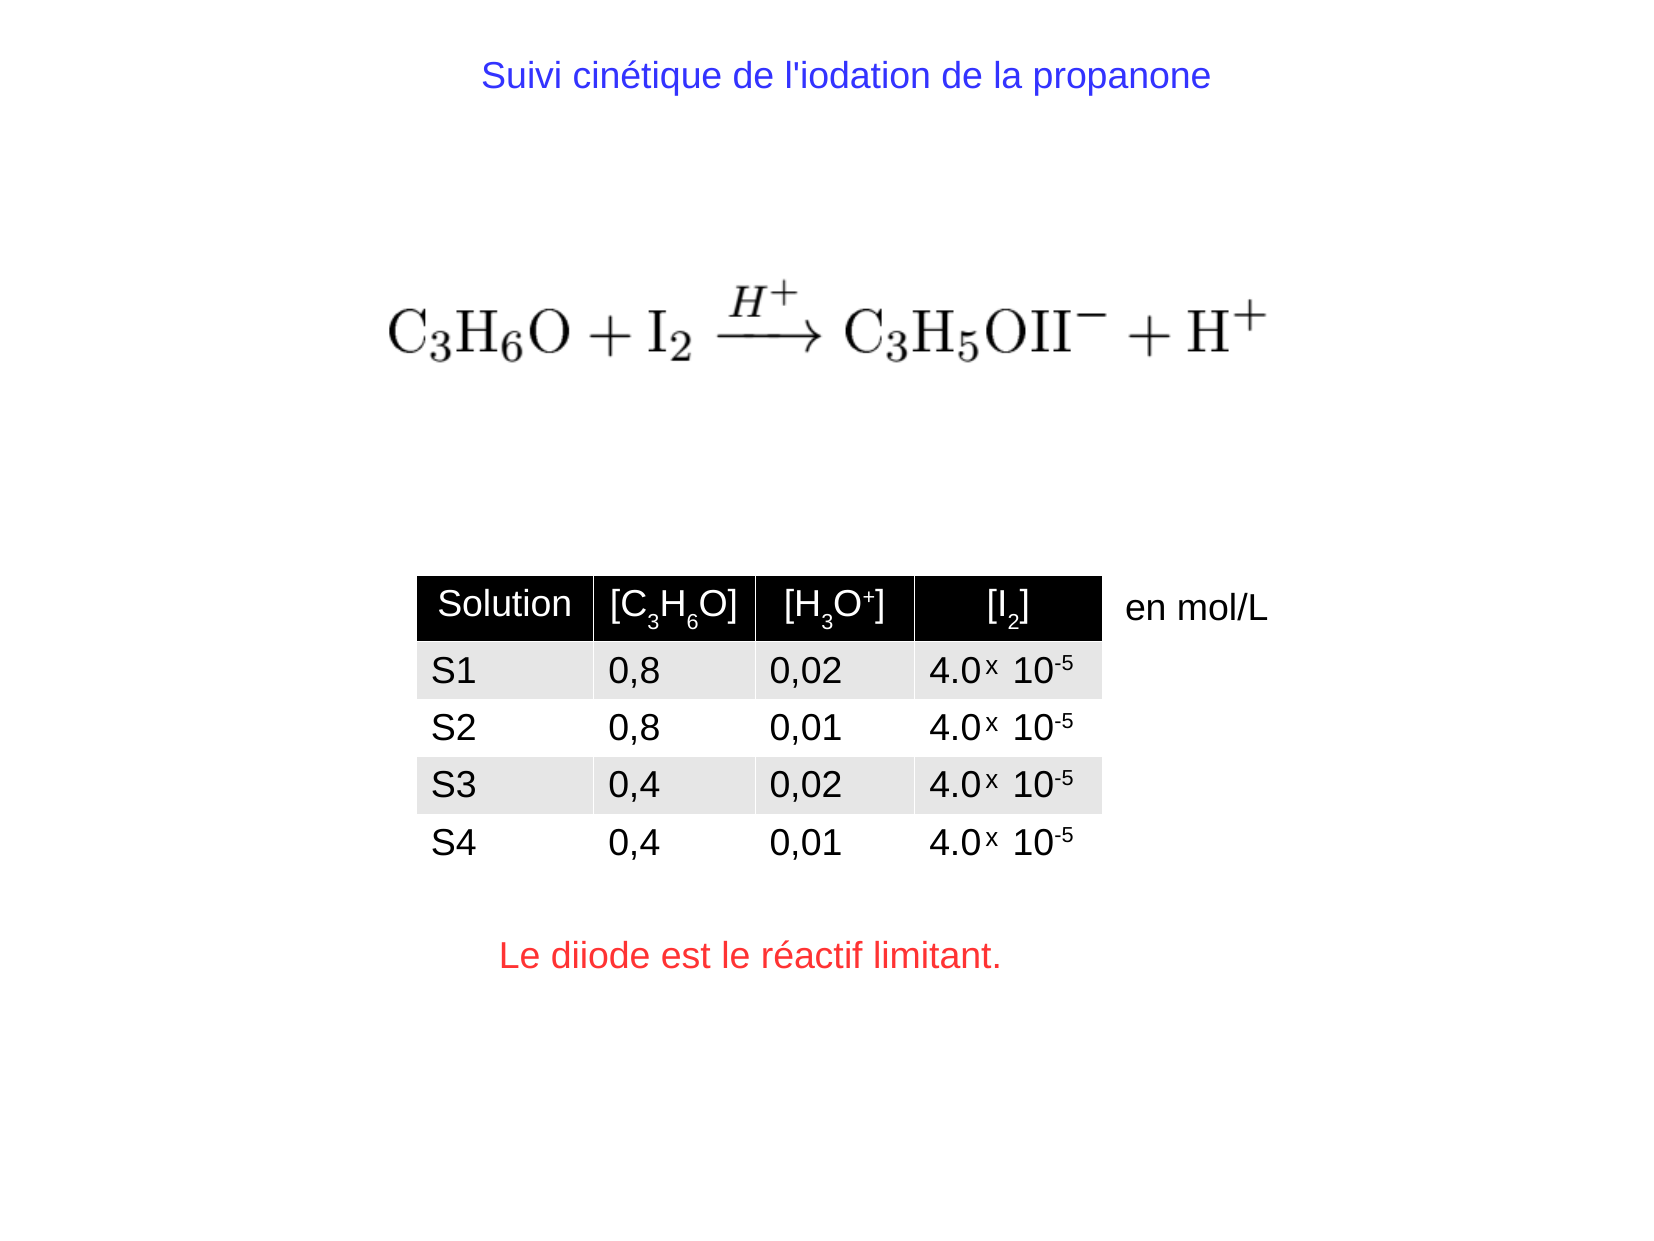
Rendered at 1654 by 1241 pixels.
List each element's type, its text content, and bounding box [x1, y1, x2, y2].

text_box Suivi cinétique de l'iodation de la propanone [466, 47, 1229, 107]
table_cell 4.0 ͯ 10-5 [915, 642, 1102, 699]
table_header [I2] [915, 576, 1102, 641]
table_cell 0,02 [756, 757, 914, 814]
table_cell 0,4 [594, 757, 755, 814]
text_box en mol/L [1110, 578, 1288, 636]
table_header Solution [417, 576, 593, 641]
table_cell 0,02 [756, 642, 914, 699]
table_header [C3H6O] [594, 576, 755, 641]
table_cell 0,8 [594, 642, 755, 699]
table_cell 0,01 [756, 700, 914, 756]
table_cell 0,8 [594, 700, 755, 756]
table_cell 4.0 ͯ 10-5 [915, 700, 1102, 756]
table_cell 0,4 [594, 815, 755, 871]
table_cell S4 [417, 815, 593, 871]
table_cell 0,01 [756, 815, 914, 871]
table_cell S3 [417, 757, 593, 814]
table_cell S2 [417, 700, 593, 756]
table_cell S1 [417, 642, 593, 699]
table_header [H3O+] [756, 576, 914, 641]
table_cell 4.0 ͯ 10-5 [915, 815, 1102, 871]
table_cell 4.0 ͯ 10-5 [915, 757, 1102, 814]
text_box Le diiode est le réactif limitant. [484, 927, 1040, 987]
picture [363, 254, 1307, 402]
